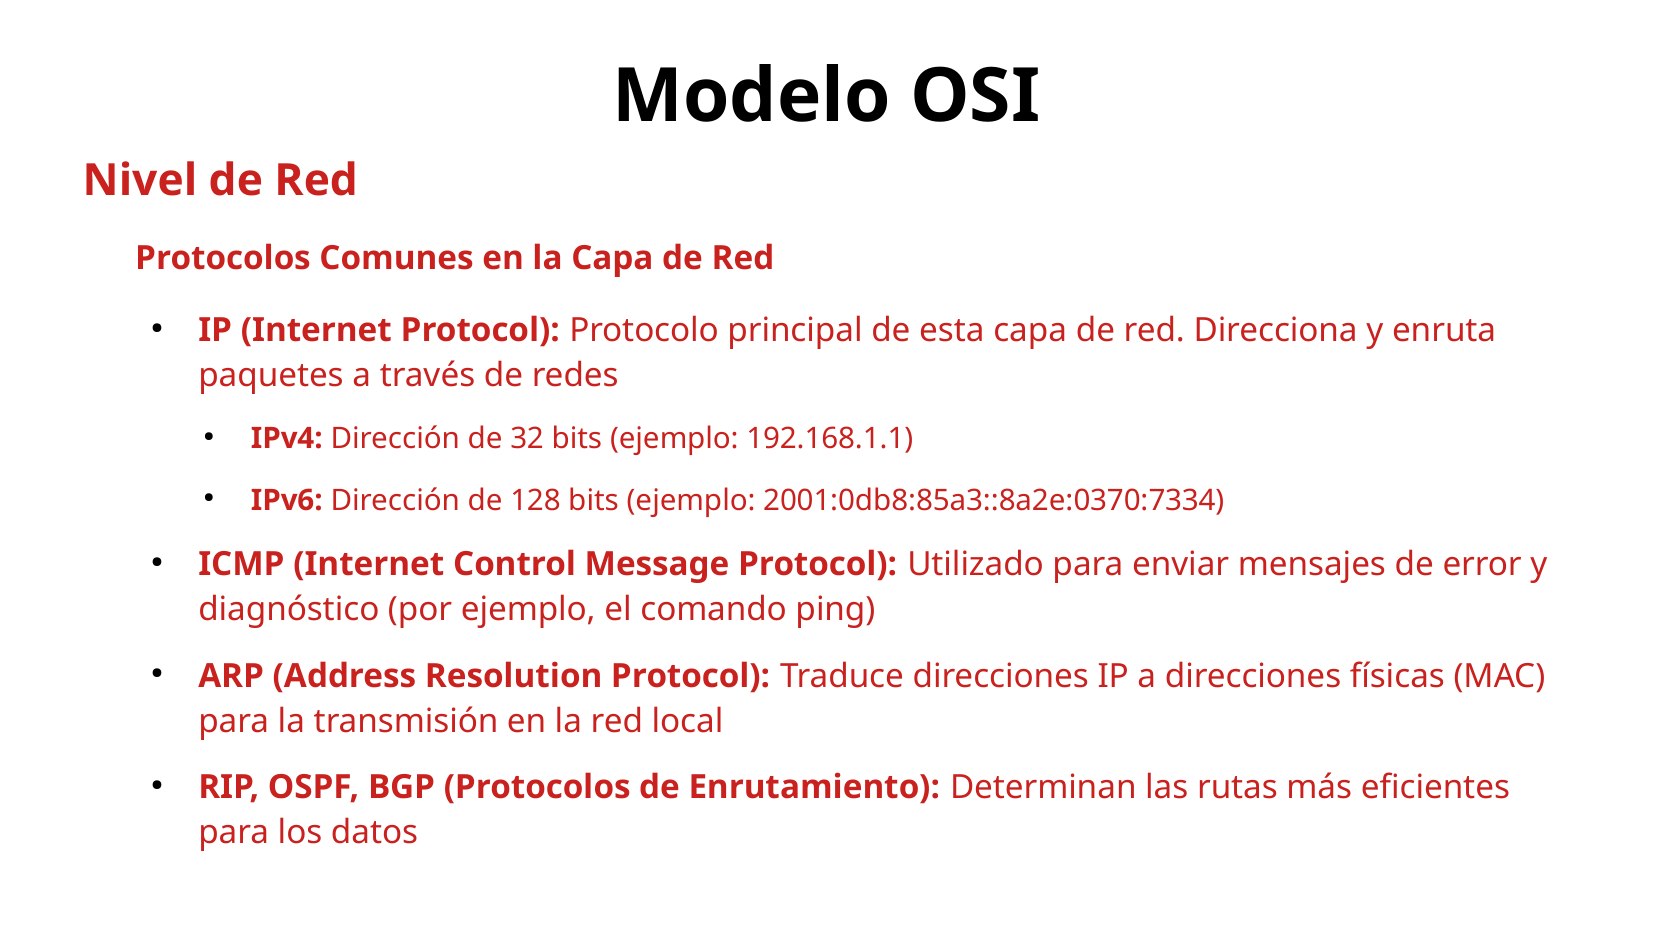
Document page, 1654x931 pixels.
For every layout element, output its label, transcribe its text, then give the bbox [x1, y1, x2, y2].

title Modelo OSI [82, 37, 1571, 147]
list Nivel de Red Protocolos Comunes en la Capa de Red IP (Internet Protocol): Protocolo principal de esta capa de red. Direcciona y enruta paquetes a través de redes IPv4: Dirección de 32 bits (ejemplo: 192.168.1.1) IPv6: Dirección de 128 bits (ejemplo: 2001:0db8:85a3::8a2e:0370:7334) ICMP (Internet Control Message Protocol): Utilizado para enviar mensajes de error y diagnóstico (por ejemplo, el comando ping) ARP (Address Resolution Protocol): Traduce direcciones IP a direcciones físicas (MAC) para la transmisión en la red local RIP, OSPF, BGP (Protocolos de Enrutamiento): Determinan las rutas más eficientes para los datos [82, 147, 1571, 857]
